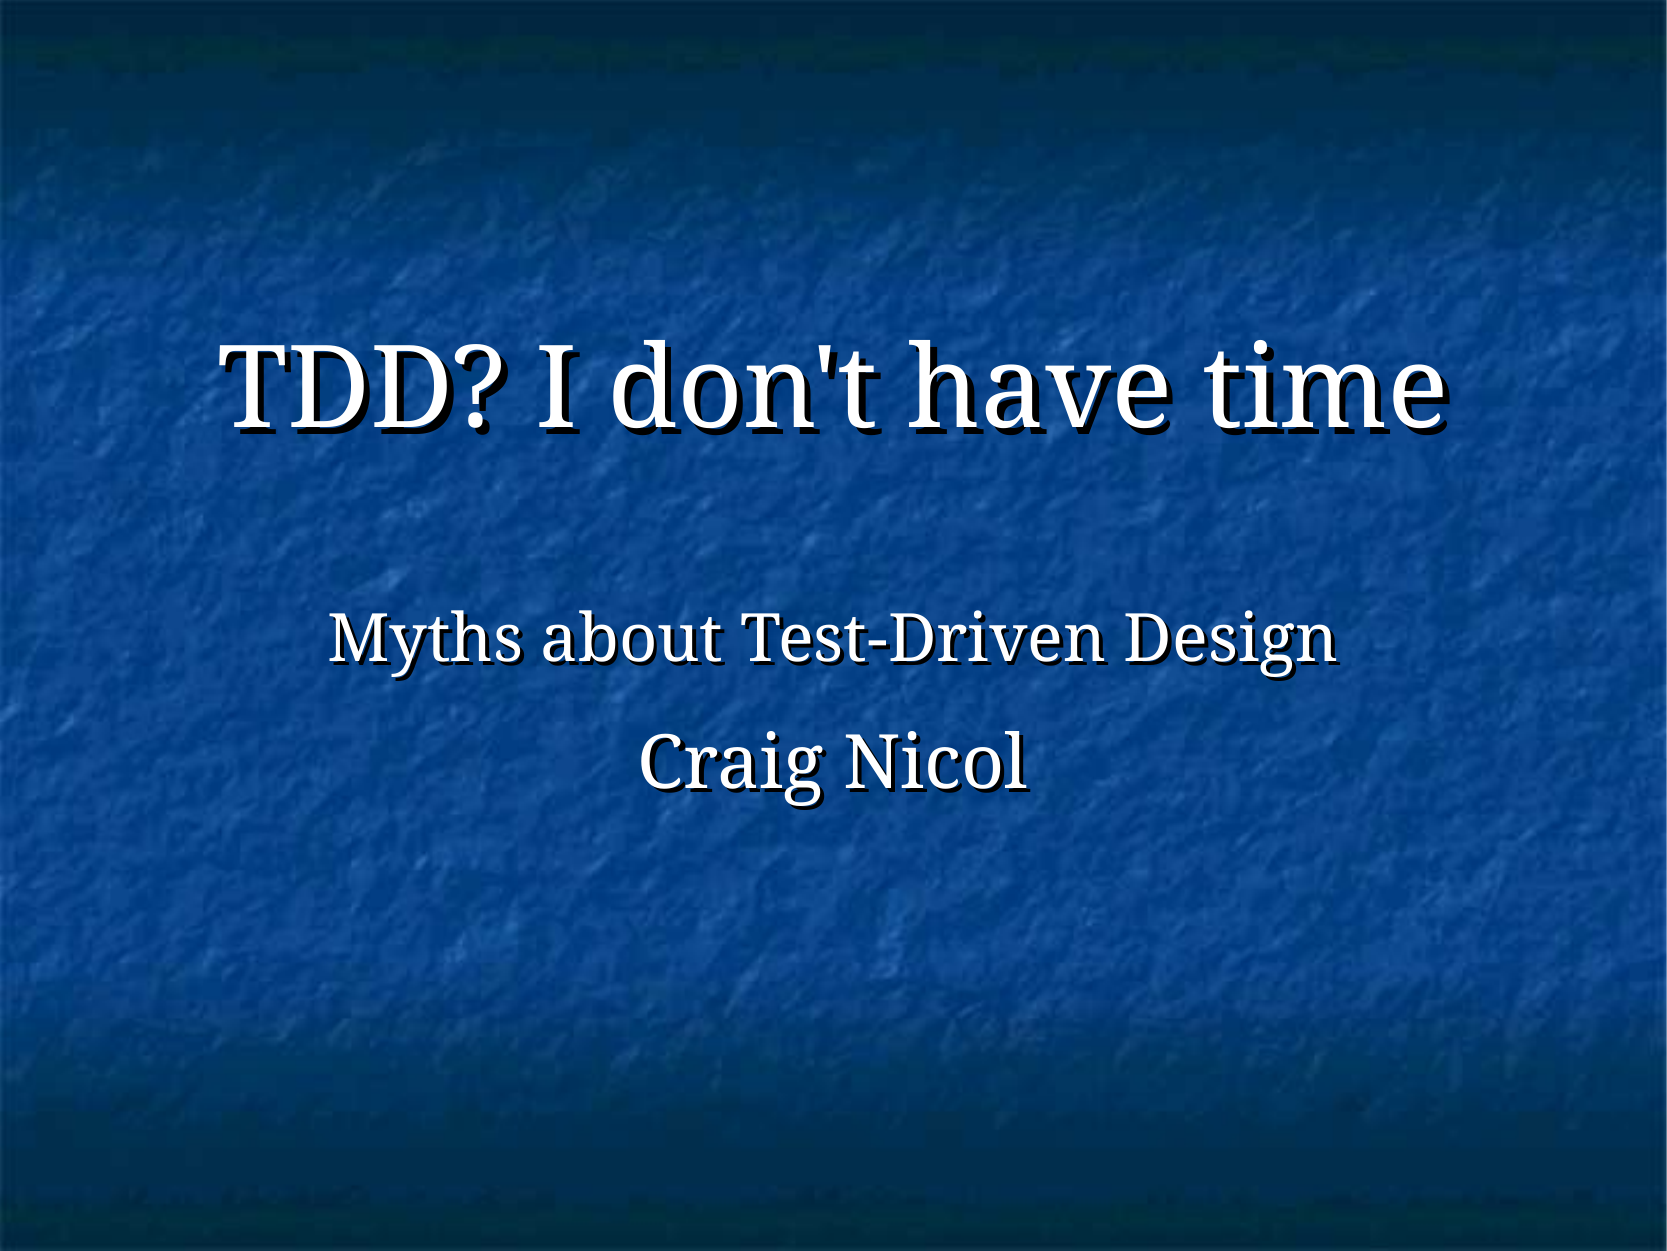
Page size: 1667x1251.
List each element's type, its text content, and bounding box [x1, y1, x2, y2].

title TDD? I don't have time Myths about Test-Driven Design [125, 305, 1542, 640]
picture [0, 0, 1667, 1251]
subtitle Craig Nicol [249, 708, 1417, 1028]
